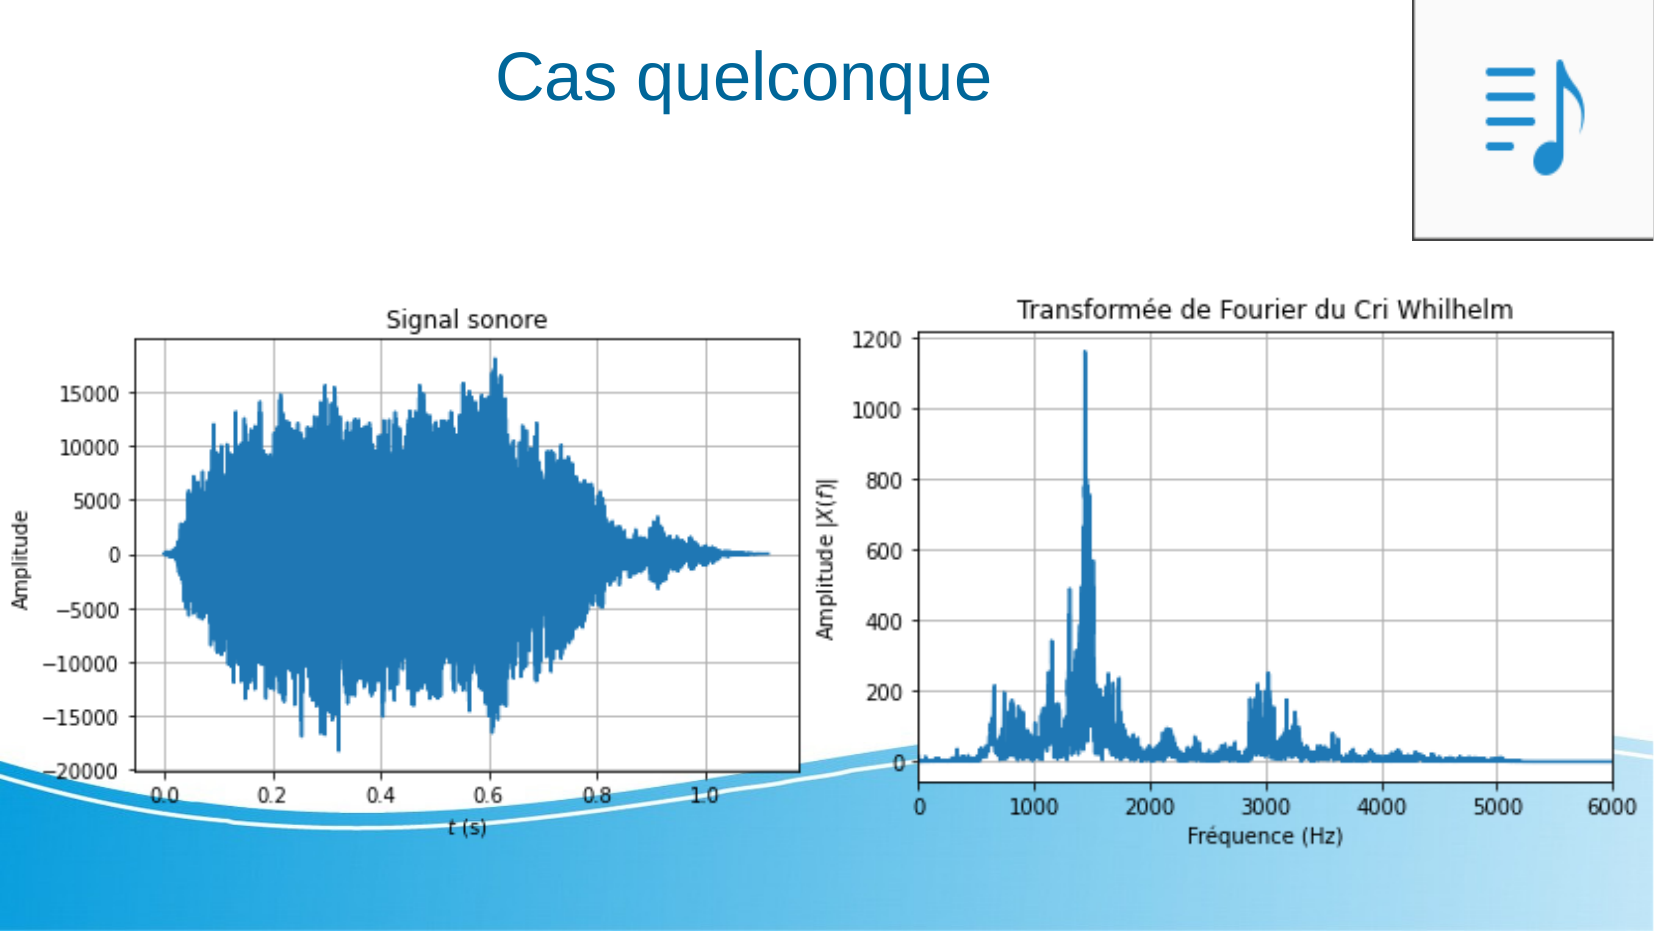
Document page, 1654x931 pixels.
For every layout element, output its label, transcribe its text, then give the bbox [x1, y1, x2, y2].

picture [0, 284, 1654, 931]
title Cas quelconque [0, 0, 1411, 154]
text_box [1411, 0, 1654, 243]
